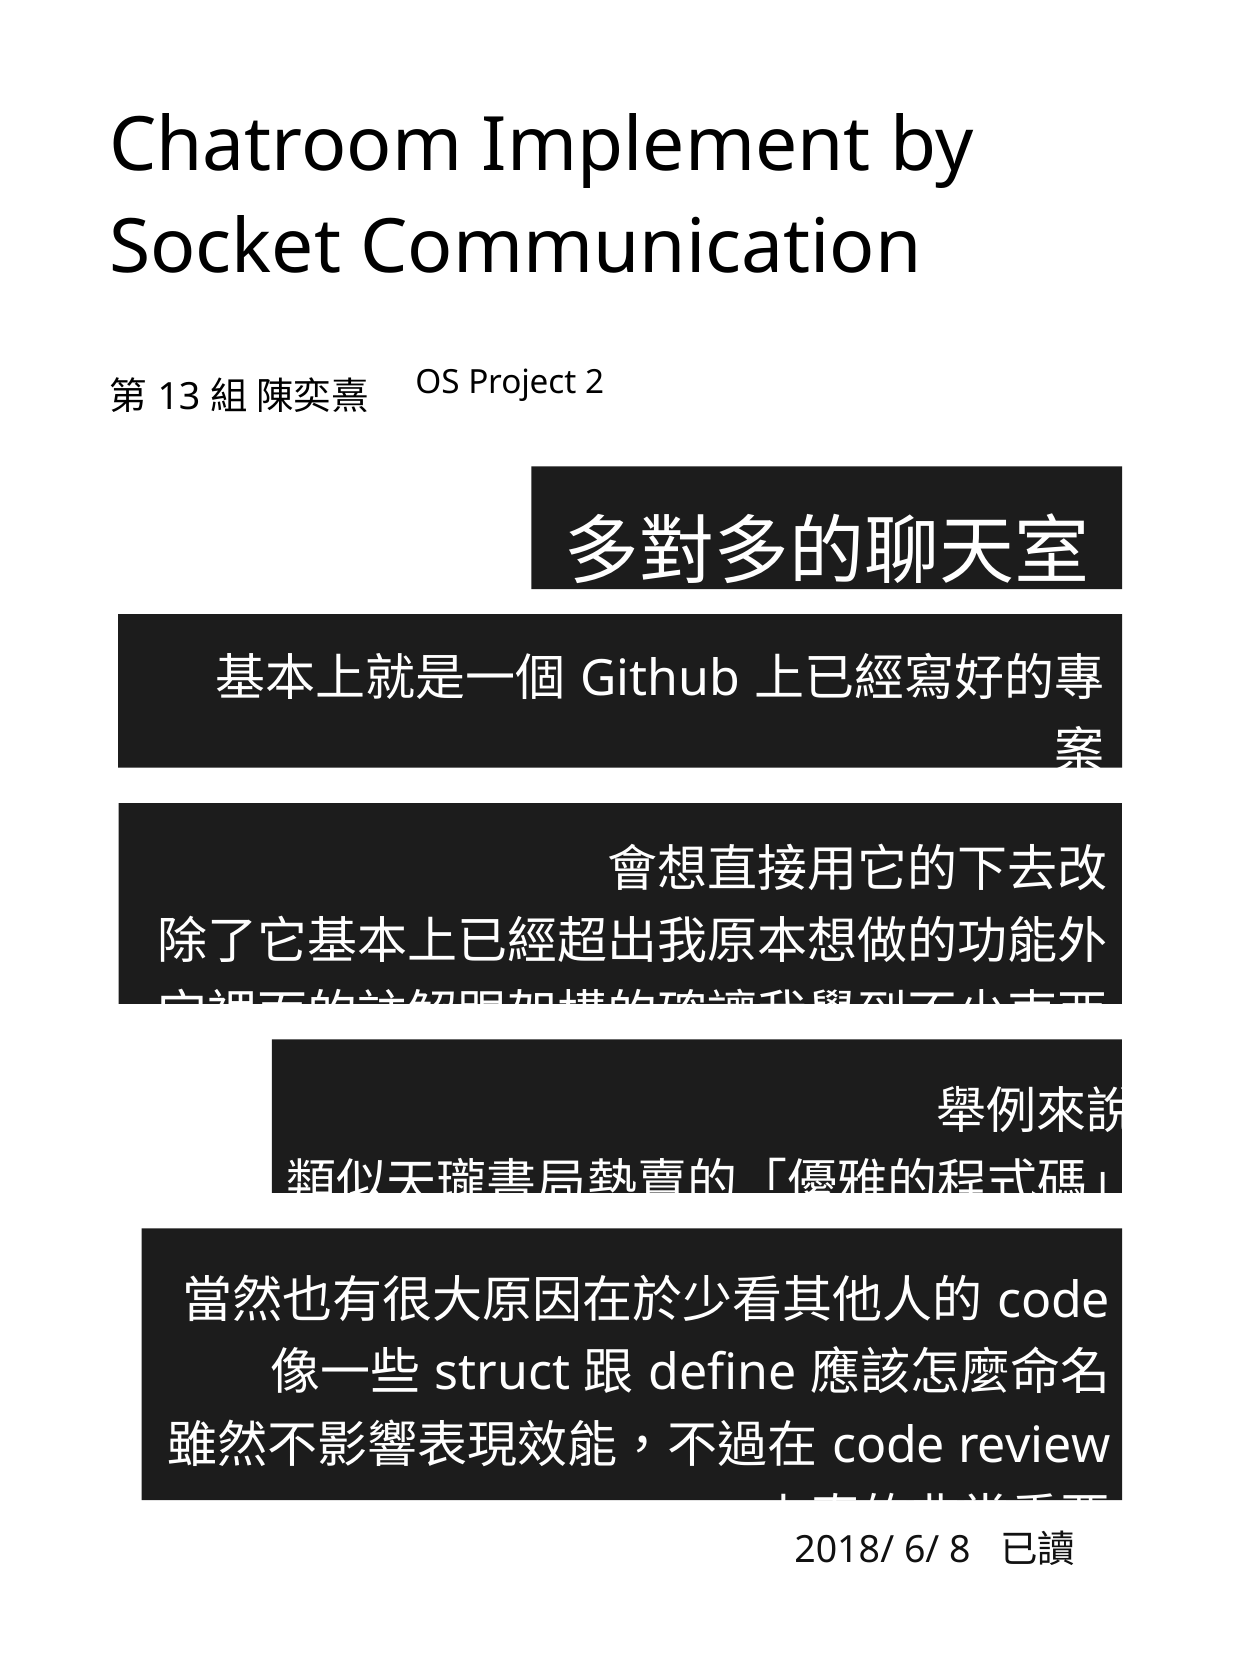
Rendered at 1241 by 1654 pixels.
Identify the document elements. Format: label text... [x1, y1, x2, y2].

text_box [242, 994, 249, 1001]
text_box [951, 1179, 975, 1193]
text_box [271, 1179, 313, 1193]
text_box [1078, 996, 1085, 1003]
text_box [1004, 1179, 1019, 1193]
text_box [316, 1179, 328, 1184]
text_box [118, 803, 1122, 1004]
text_box [895, 1183, 905, 1193]
text_box [316, 1187, 328, 1191]
text_box [932, 1179, 946, 1193]
text_box [732, 1179, 795, 1193]
text_box [165, 999, 199, 1004]
text_box [414, 1179, 443, 1193]
text_box 會想直接用它的下去改 除了它基本上已經超出我原本想做的功能外 它裡面的註解跟架構的確讓我學到不少東西 [142, 820, 1123, 987]
text_box [447, 1179, 454, 1193]
text_box 基本上就是一個Github上已經寫好的專案 不過我重寫一次把架構整個修過一次 [162, 630, 1119, 796]
text_box [332, 1179, 344, 1193]
text_box [942, 1182, 948, 1193]
text_box 第13組 陳奕熹 [94, 358, 390, 449]
text_box [359, 1179, 376, 1193]
text_box [407, 1185, 416, 1193]
text_box [1105, 1179, 1122, 1193]
text_box [232, 994, 239, 1001]
text_box [636, 1000, 650, 1004]
text_box [613, 1179, 691, 1193]
text_box [709, 1179, 729, 1193]
text_box [1056, 1179, 1081, 1193]
text_box 2018/ 6/ 8 已讀 [779, 1511, 1117, 1565]
text_box [798, 1179, 848, 1193]
text_box [271, 1039, 1122, 1062]
text_box 當然也有很大原因在於少看其他人的code 像一些struct跟define應該怎麼命名 雖然不影響表現效能，不過在code review 上真的非常重要 [152, 1251, 1118, 1468]
text_box [973, 1179, 1000, 1193]
text_box [473, 1179, 543, 1193]
text_box [484, 995, 498, 1001]
text_box [539, 996, 549, 1004]
text_box [695, 1183, 705, 1193]
text_box [336, 1000, 350, 1004]
text_box 多對多的聊天室 [549, 482, 1105, 573]
text_box [141, 1228, 1123, 1501]
text_box [457, 1182, 464, 1193]
text_box Chatroom Implement by Socket Communication [94, 82, 1155, 340]
text_box [555, 1188, 567, 1193]
text_box [1074, 1179, 1101, 1193]
text_box [118, 614, 1123, 768]
text_box [877, 1179, 891, 1193]
text_box [315, 1000, 325, 1004]
text_box [865, 1181, 873, 1187]
text_box [846, 1183, 851, 1193]
text_box [854, 1179, 862, 1193]
text_box OS Project 2 [400, 350, 674, 420]
text_box [519, 998, 528, 1004]
text_box [348, 1179, 355, 1193]
text_box [465, 994, 474, 1003]
text_box [603, 1179, 617, 1188]
text_box [909, 1179, 929, 1193]
text_box [581, 1179, 612, 1193]
text_box [415, 996, 423, 1002]
text_box [439, 995, 450, 1004]
text_box [545, 1181, 578, 1193]
text_box [1046, 1179, 1053, 1193]
text_box [531, 466, 1123, 590]
text_box [376, 1179, 408, 1193]
text_box 舉例來說 類似天瓏書局熱賣的「優雅的程式碼」 [271, 1062, 1152, 1179]
text_box [1021, 1179, 1043, 1193]
text_box [615, 1000, 625, 1004]
